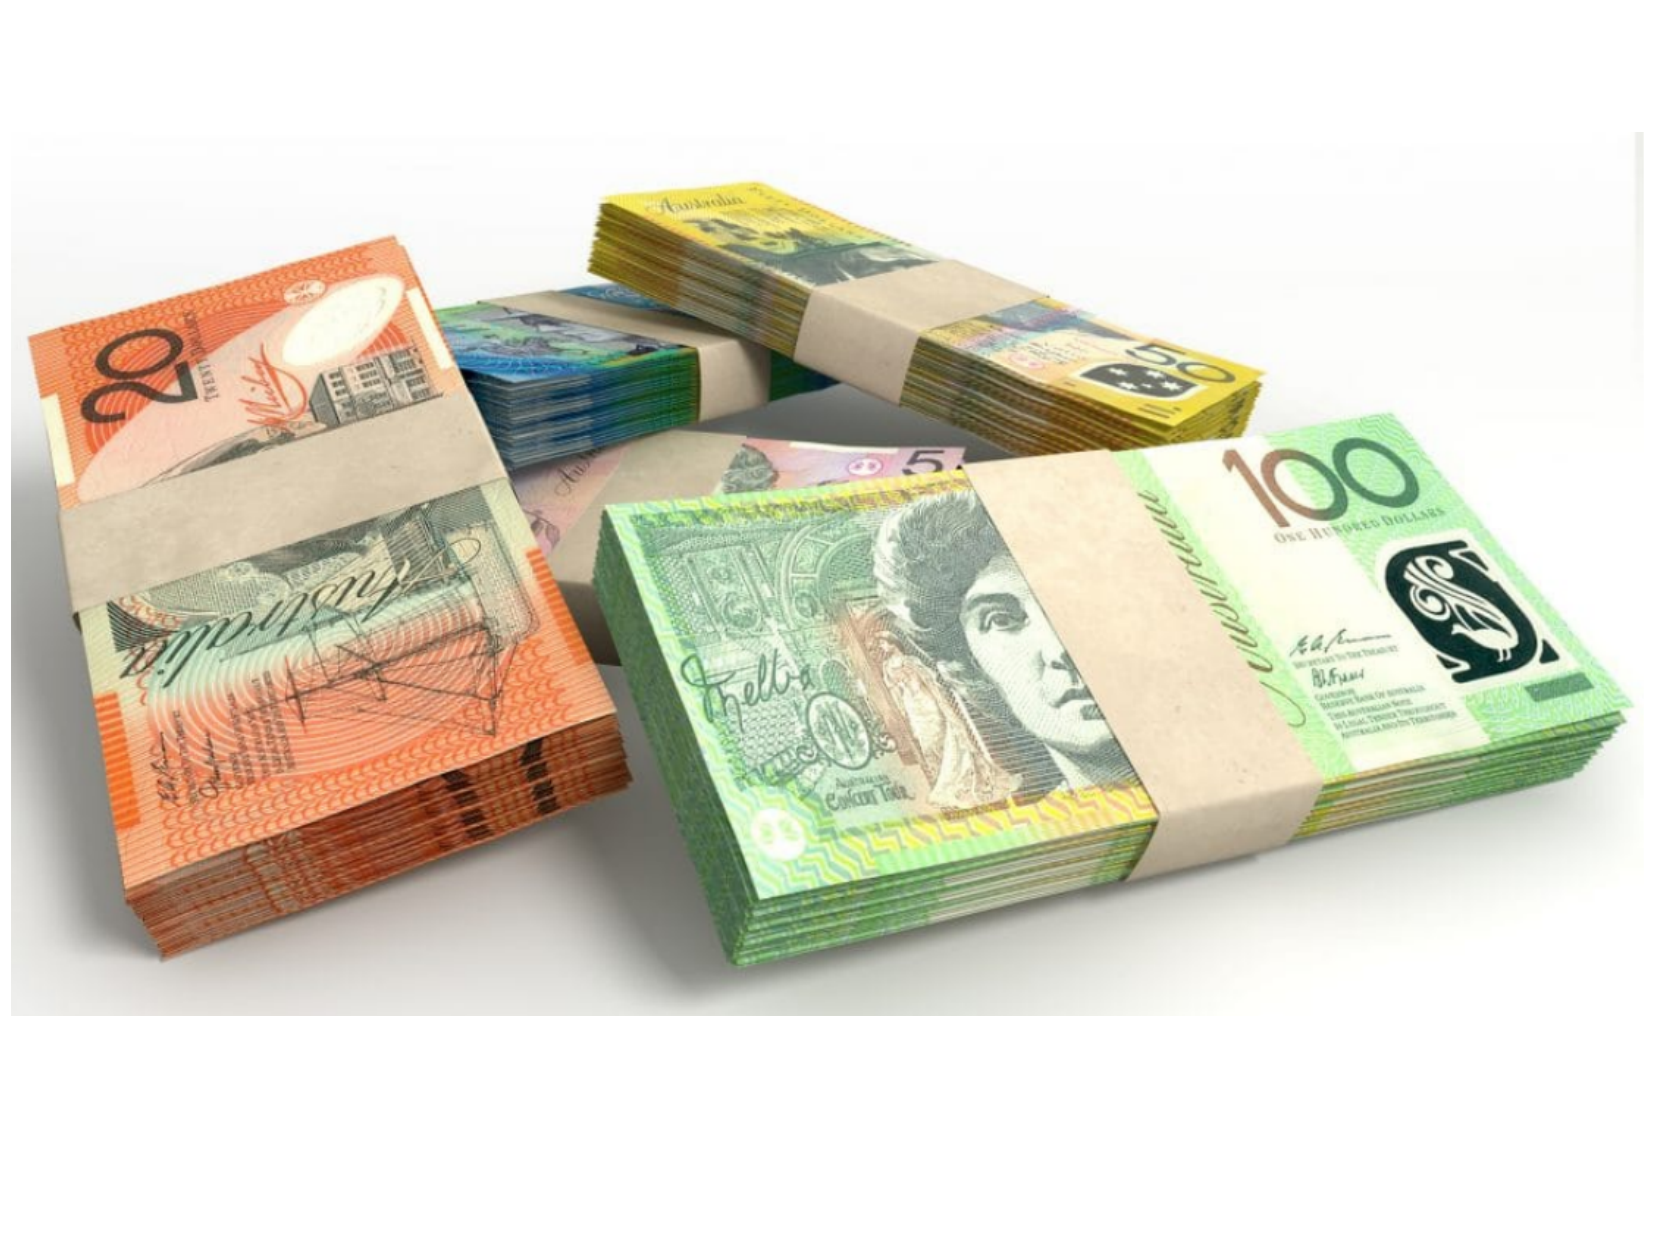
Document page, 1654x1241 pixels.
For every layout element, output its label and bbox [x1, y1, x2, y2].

picture [11, 132, 1654, 1016]
